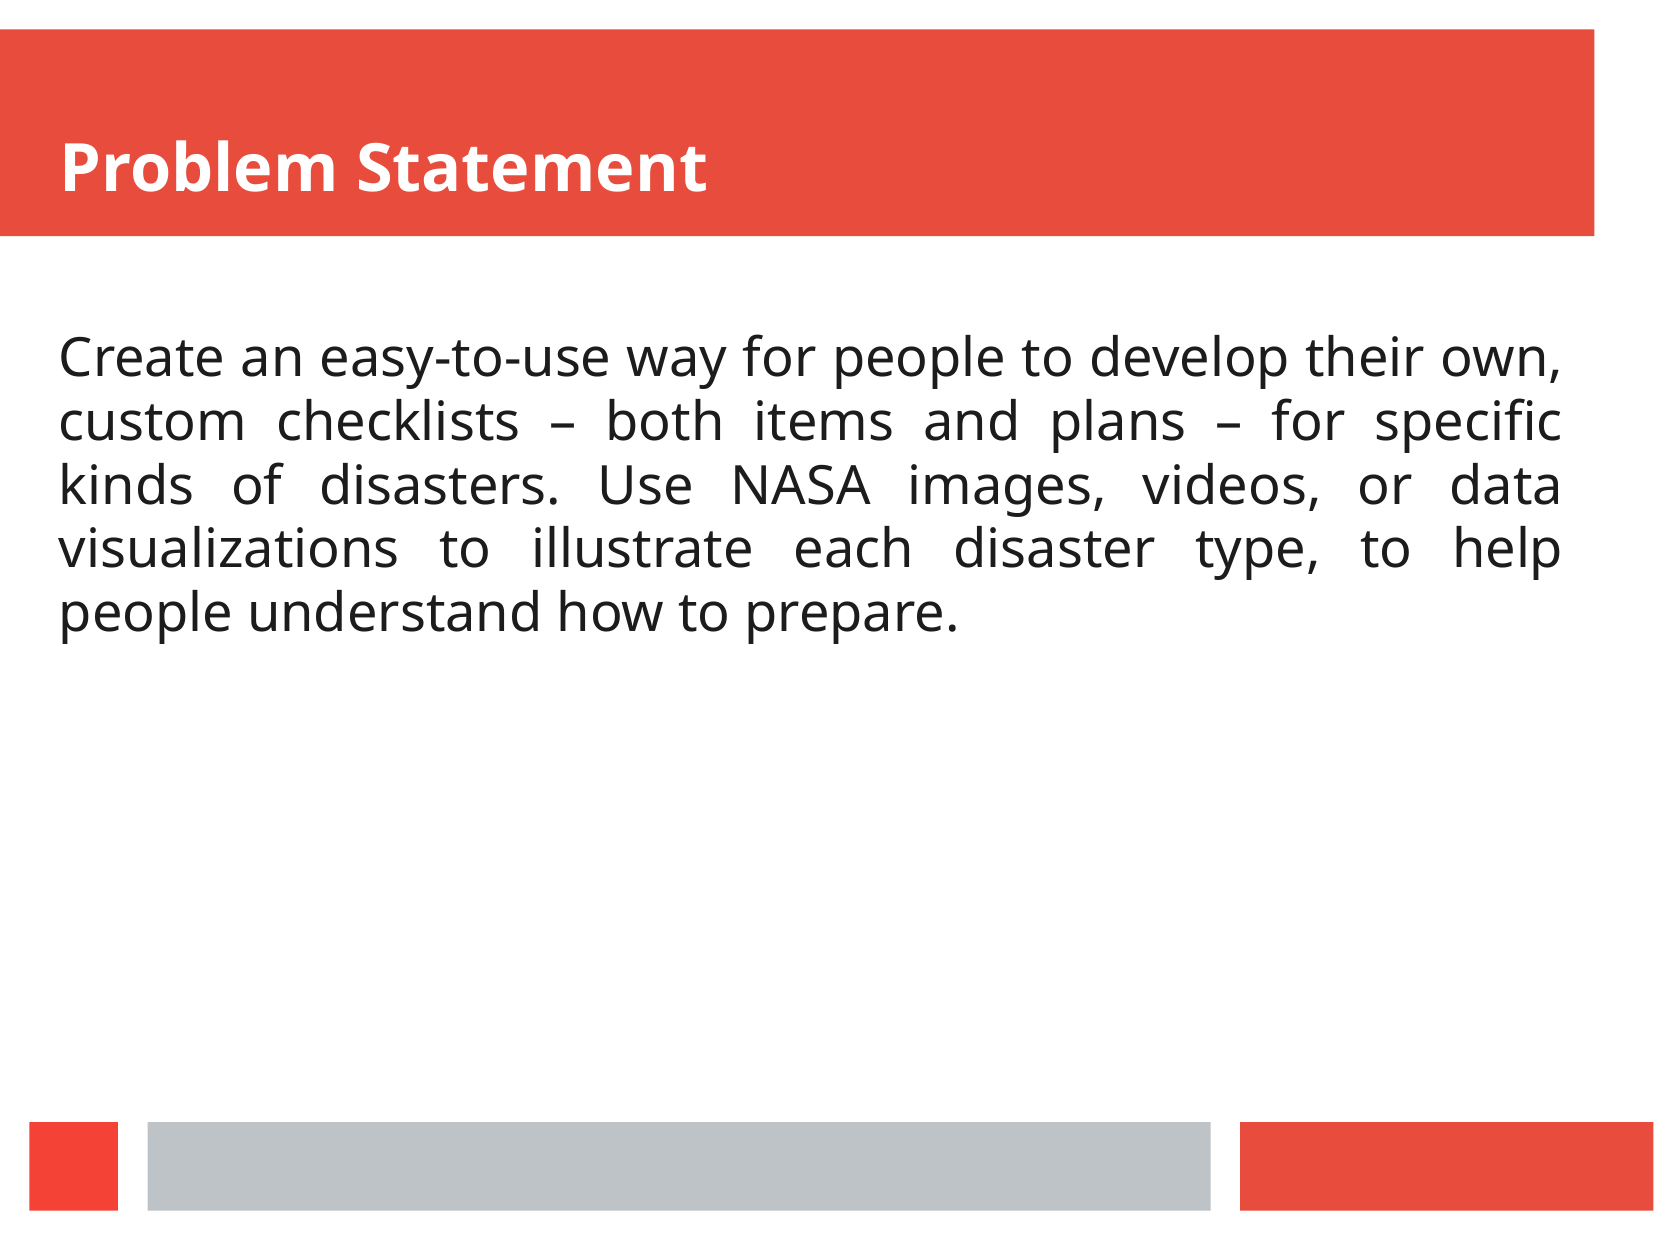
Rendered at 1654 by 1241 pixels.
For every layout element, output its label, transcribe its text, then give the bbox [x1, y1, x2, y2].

list Create an easy-to-use way for people to develop their own, custom checklists – both items and plans – for specific kinds of disasters. Use NASA images, videos, or data visualizations to illustrate each disaster type, to help people understand how to prepare. [59, 324, 1566, 1093]
title Problem Statement [59, 59, 1595, 207]
